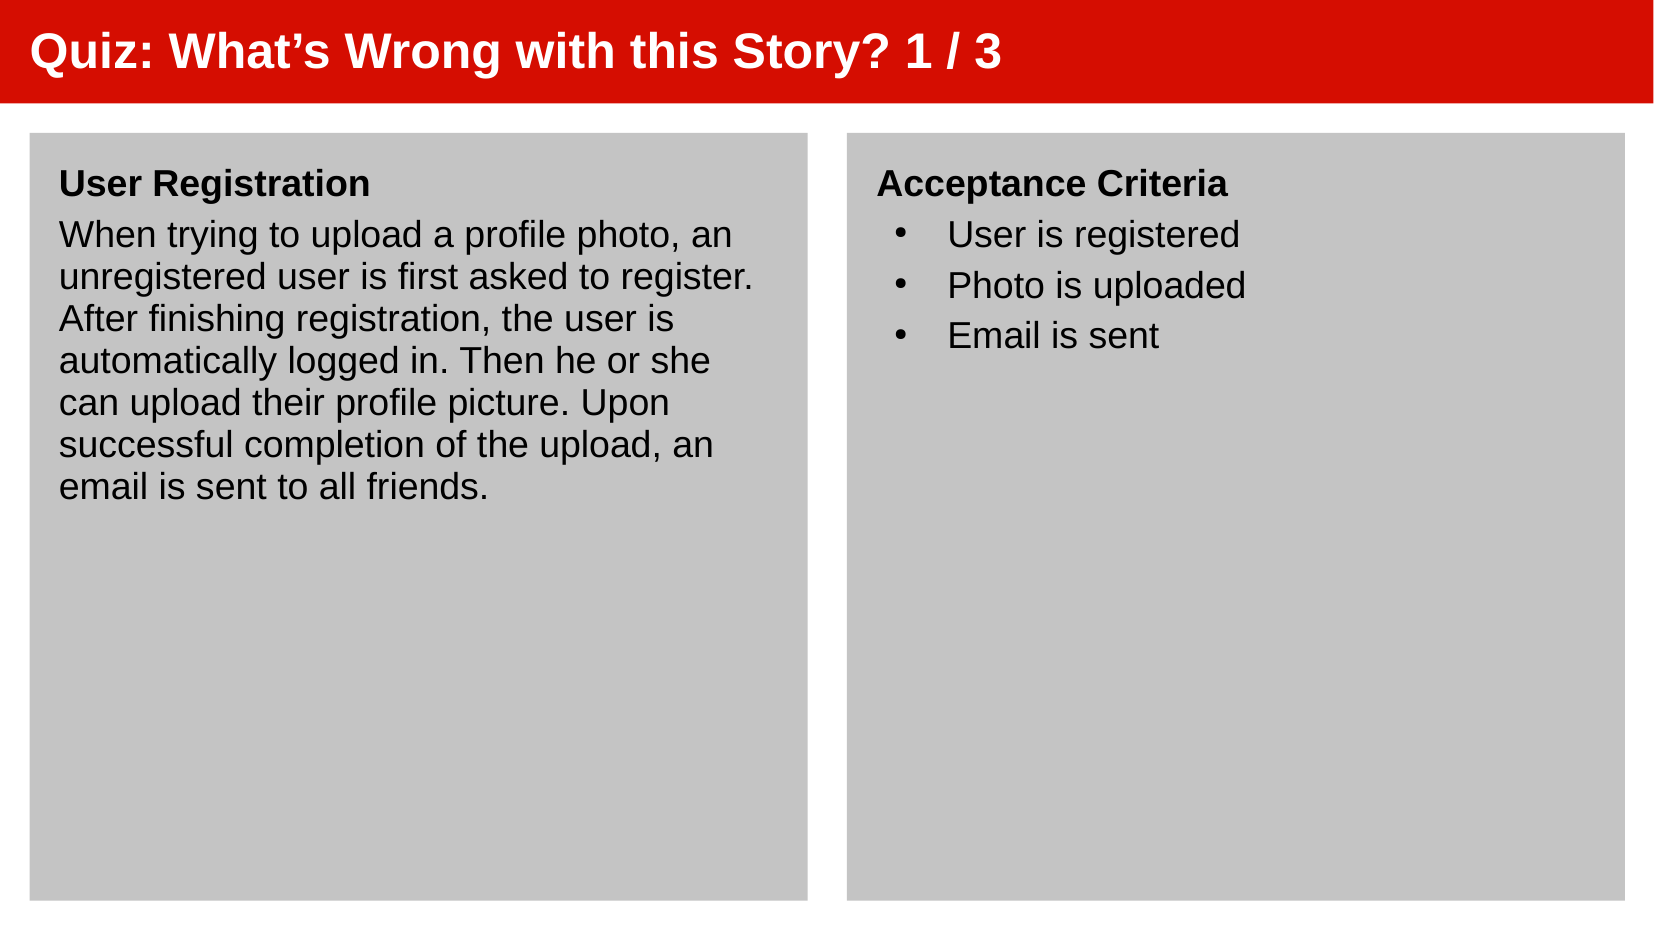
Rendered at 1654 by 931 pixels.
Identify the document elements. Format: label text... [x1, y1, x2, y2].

list Acceptance Criteria User is registered Photo is uploaded Email is sent [846, 132, 1625, 901]
list User Registration When trying to upload a profile photo, an unregistered user is first asked to register. After finishing registration, the user is automatically logged in. Then he or she can upload their profile picture. Upon successful completion of the upload, an email is sent to all friends. [29, 132, 808, 901]
title Quiz: What’s Wrong with this Story? 1 / 3 [0, 0, 1654, 104]
